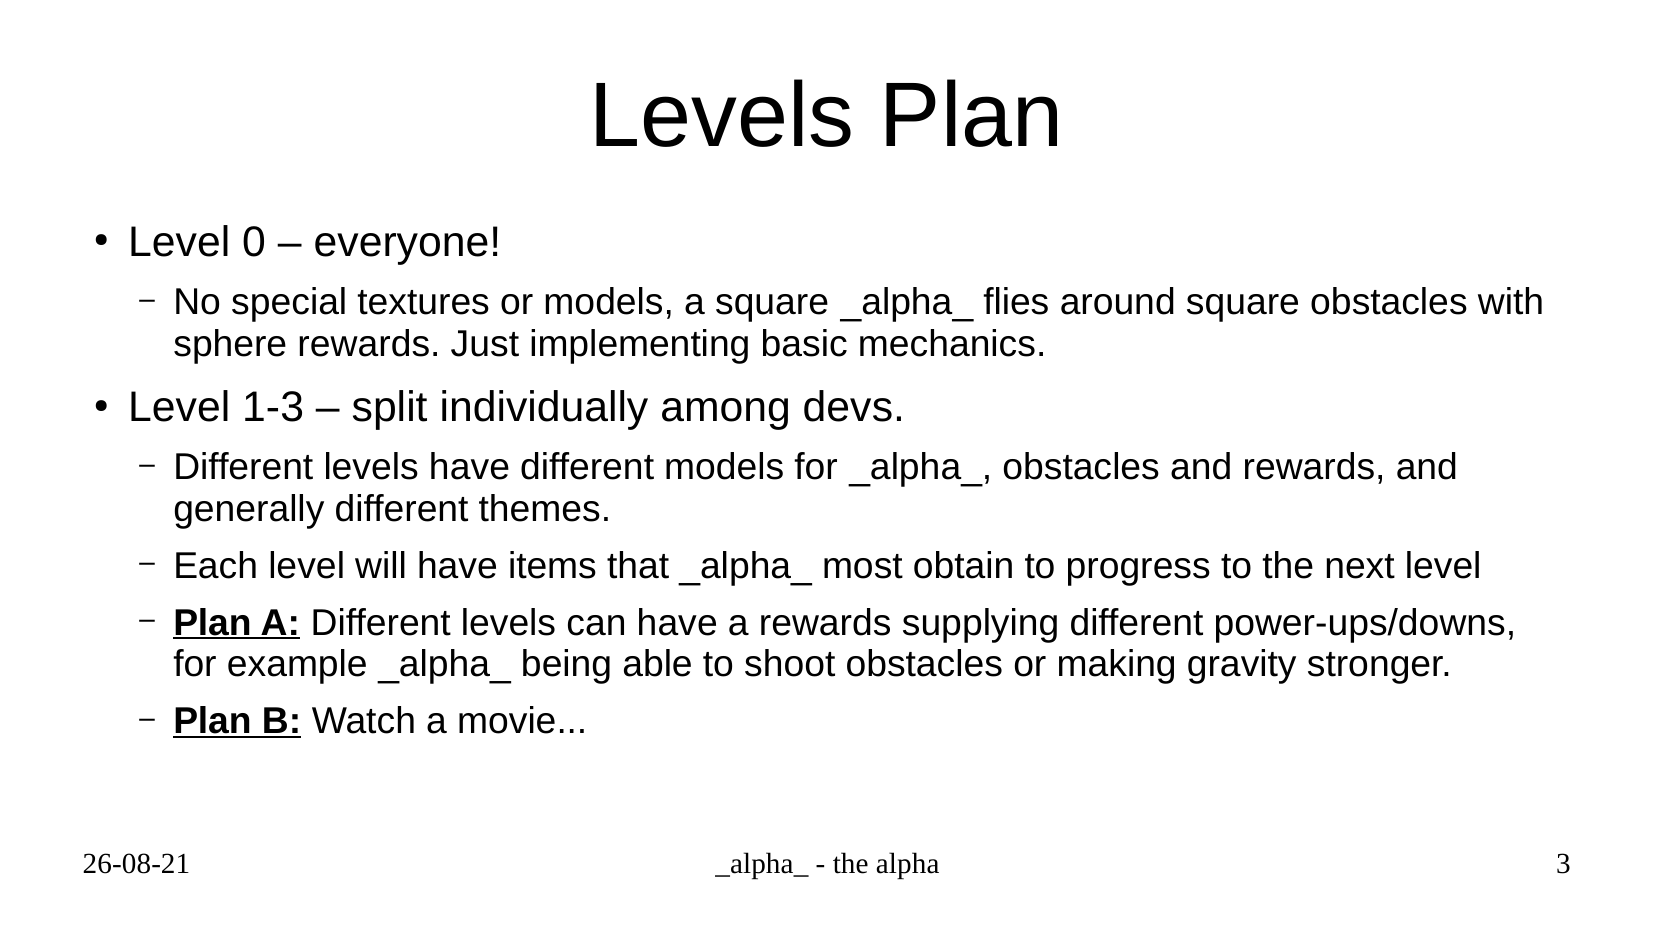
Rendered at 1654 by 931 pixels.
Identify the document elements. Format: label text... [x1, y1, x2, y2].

list Level 0 – everyone! No special textures or models, a square _alpha_ flies around square obstacles with sphere rewards. Just implementing basic mechanics. Level 1-3 – split individually among devs. Different levels have different models for _alpha_, obstacles and rewards, and generally different themes. Each level will have items that _alpha_ most obtain to progress to the next level Plan A: Different levels can have a rewards supplying different power-ups/downs, for example _alpha_ being able to shoot obstacles or making gravity stronger. Plan B: Watch a movie... [82, 217, 1571, 758]
title Levels Plan [82, 37, 1571, 193]
